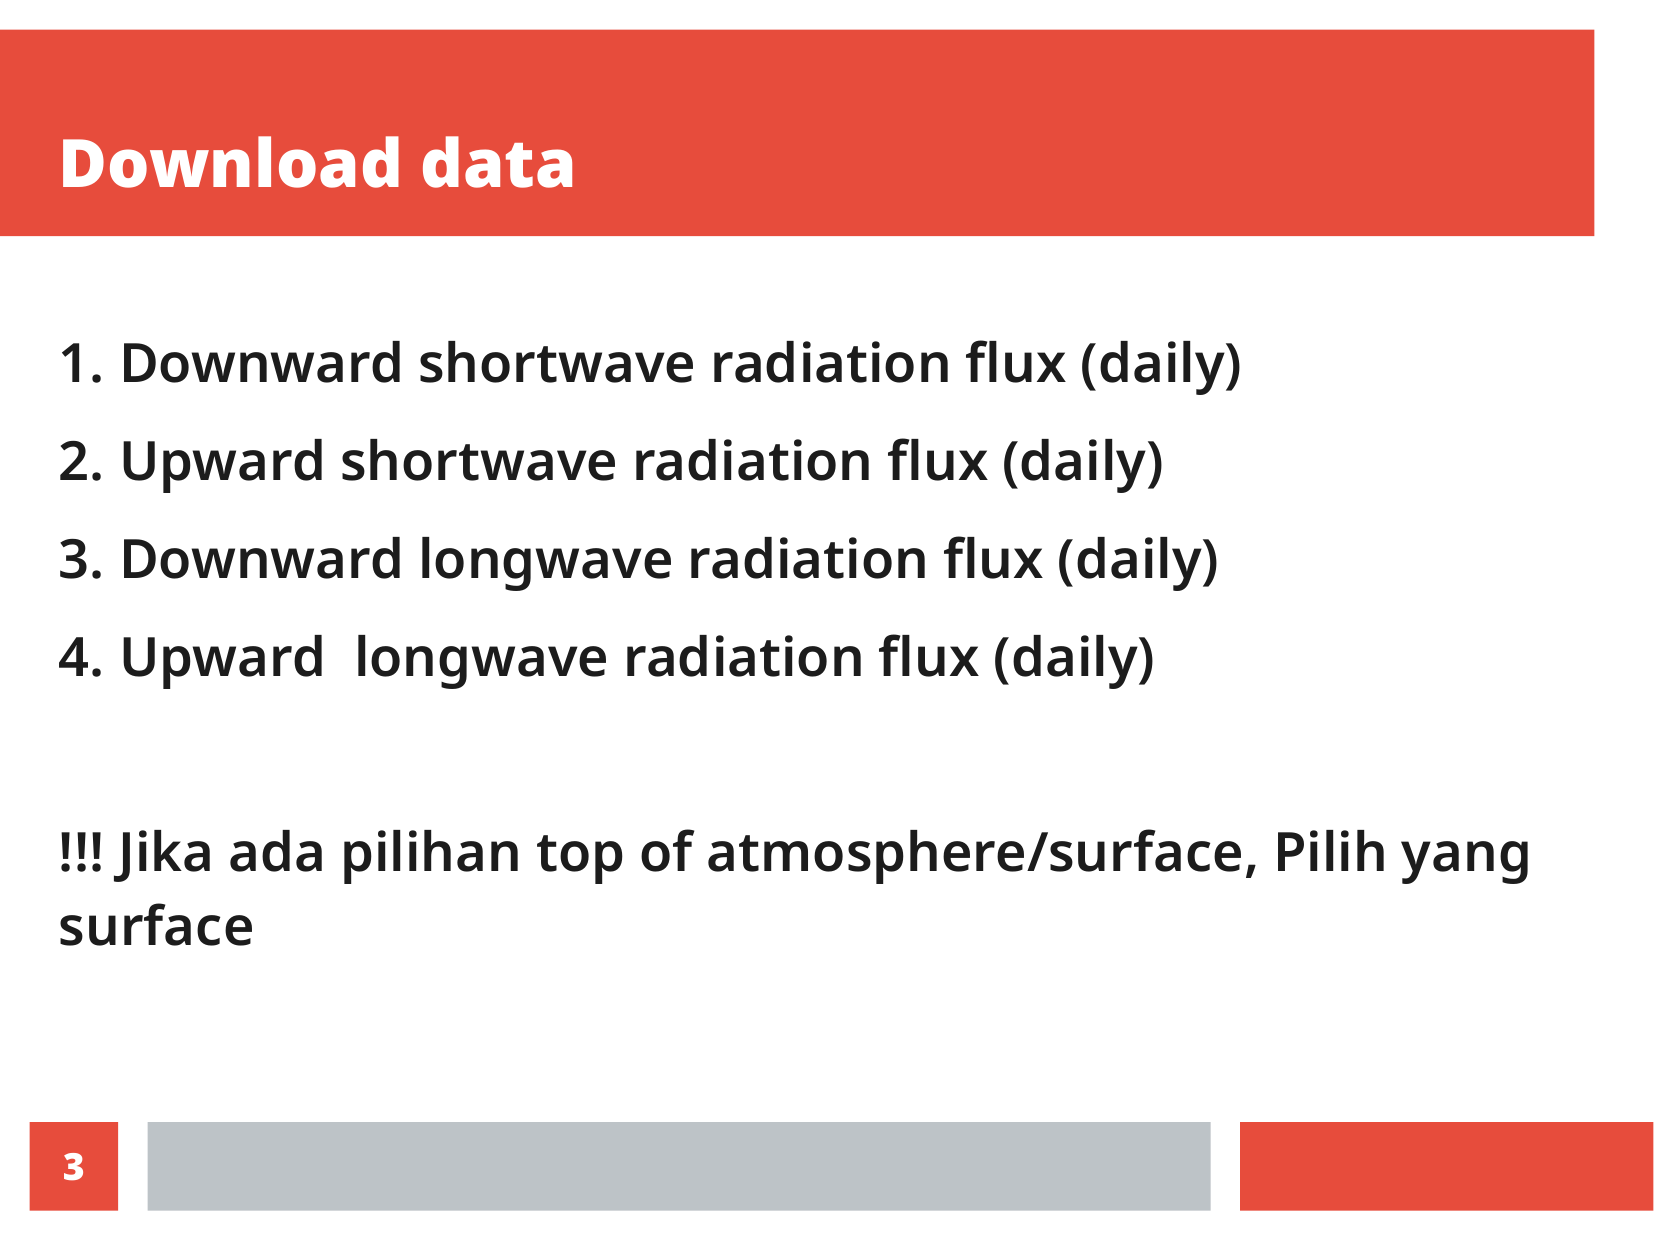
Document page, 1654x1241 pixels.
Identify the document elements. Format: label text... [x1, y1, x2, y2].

title Download data [59, 59, 1595, 207]
list 1. Downward shortwave radiation flux (daily) 2. Upward shortwave radiation flux (daily) 3. Downward longwave radiation flux (daily) 4. Upward longwave radiation flux (daily) !!! Jika ada pilihan top of atmosphere/surface, Pilih yang surface [59, 324, 1565, 1093]
